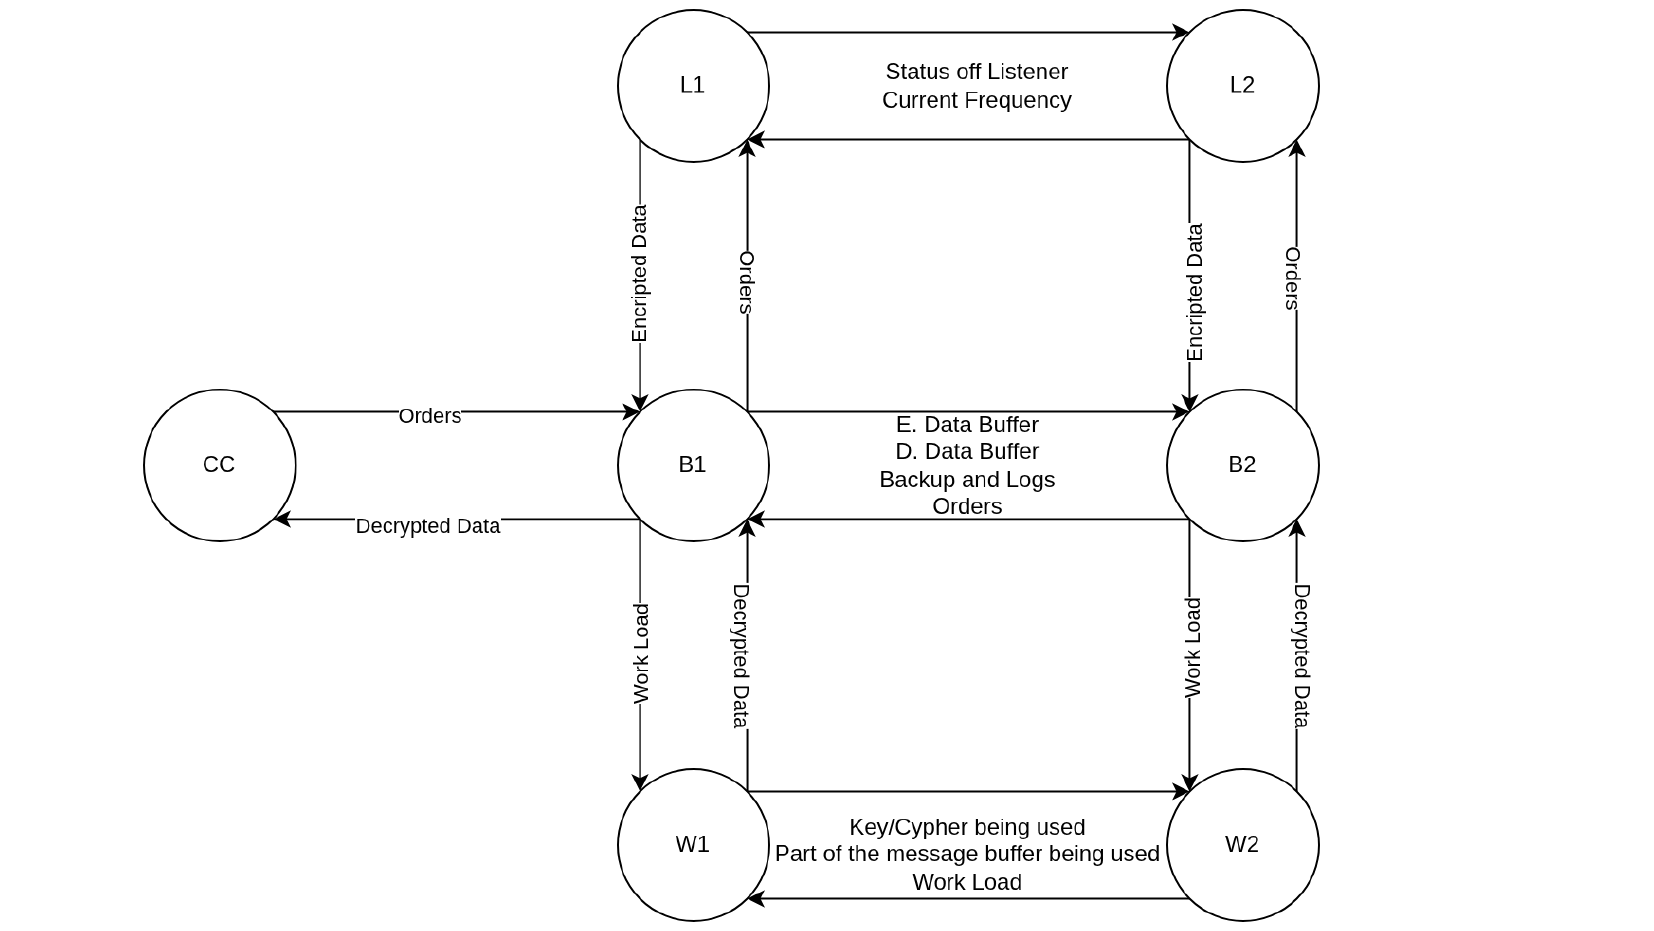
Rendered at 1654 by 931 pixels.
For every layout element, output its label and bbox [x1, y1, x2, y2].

picture [133, 0, 1329, 931]
